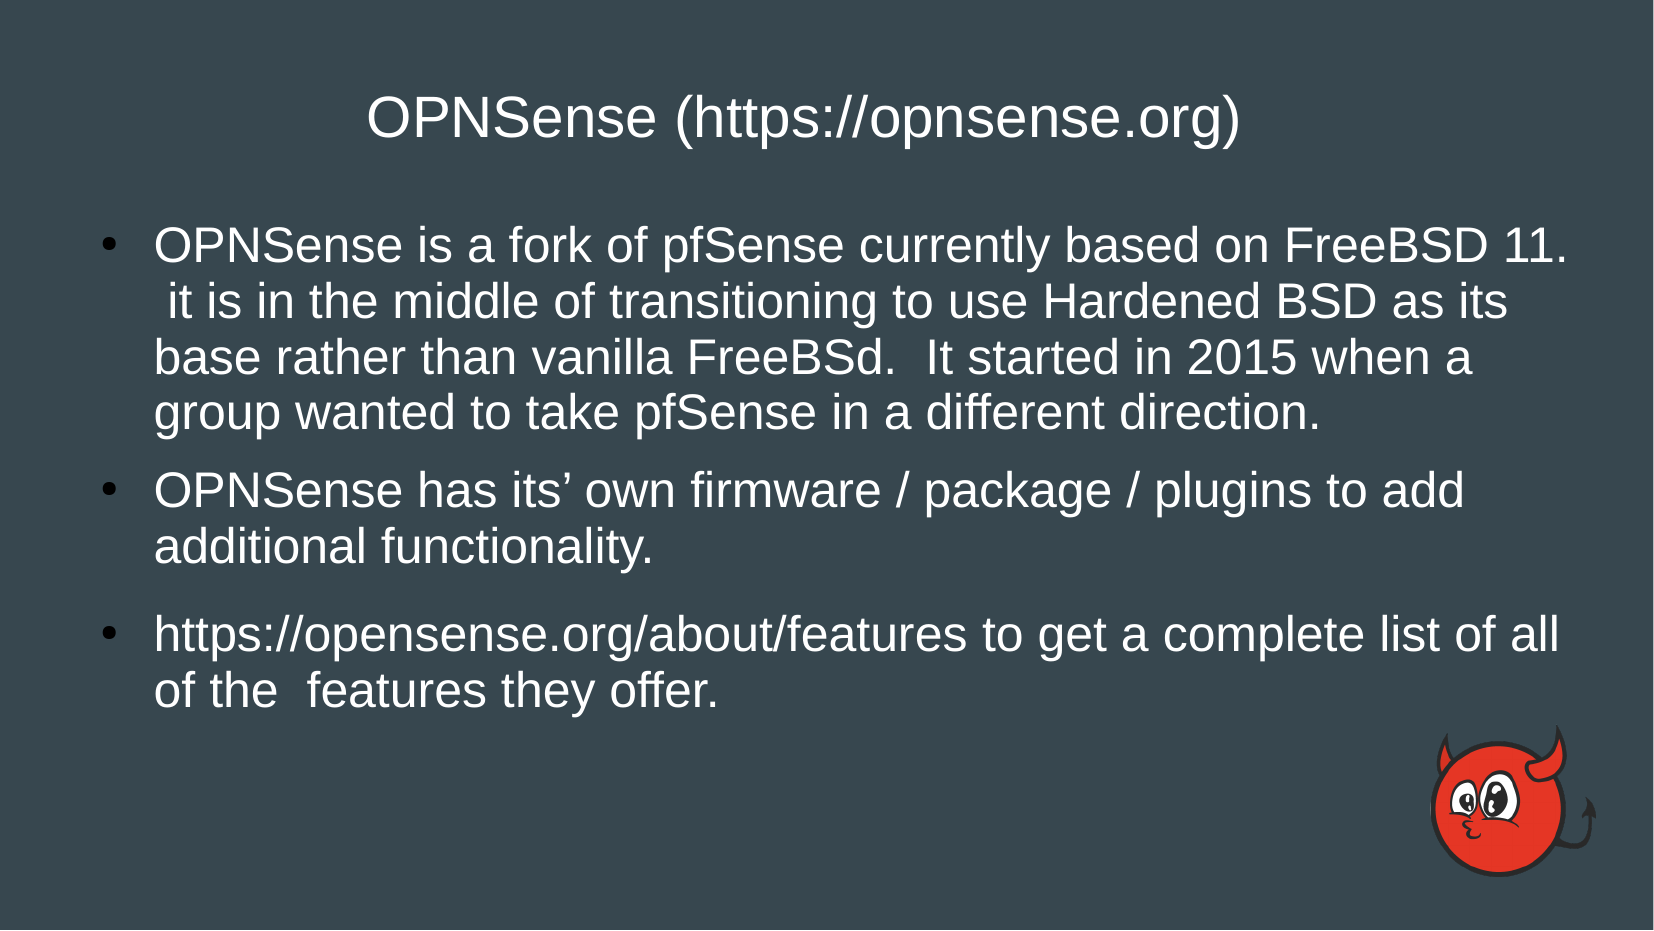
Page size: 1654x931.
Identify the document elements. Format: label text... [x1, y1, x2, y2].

list OPNSense is a fork of pfSense currently based on FreeBSD 11. it is in the middle of transitioning to use Hardened BSD as its base rather than vanilla FreeBSd. It started in 2015 when a group wanted to take pfSense in a different direction. OPNSense has its’ own firmware / package / plugins to add additional functionality. https://opensense.org/about/features to get a complete list of all of the features they offer. [82, 217, 1571, 757]
picture [1427, 717, 1598, 888]
title OPNSense (https://opnsense.org) [95, 39, 1516, 196]
